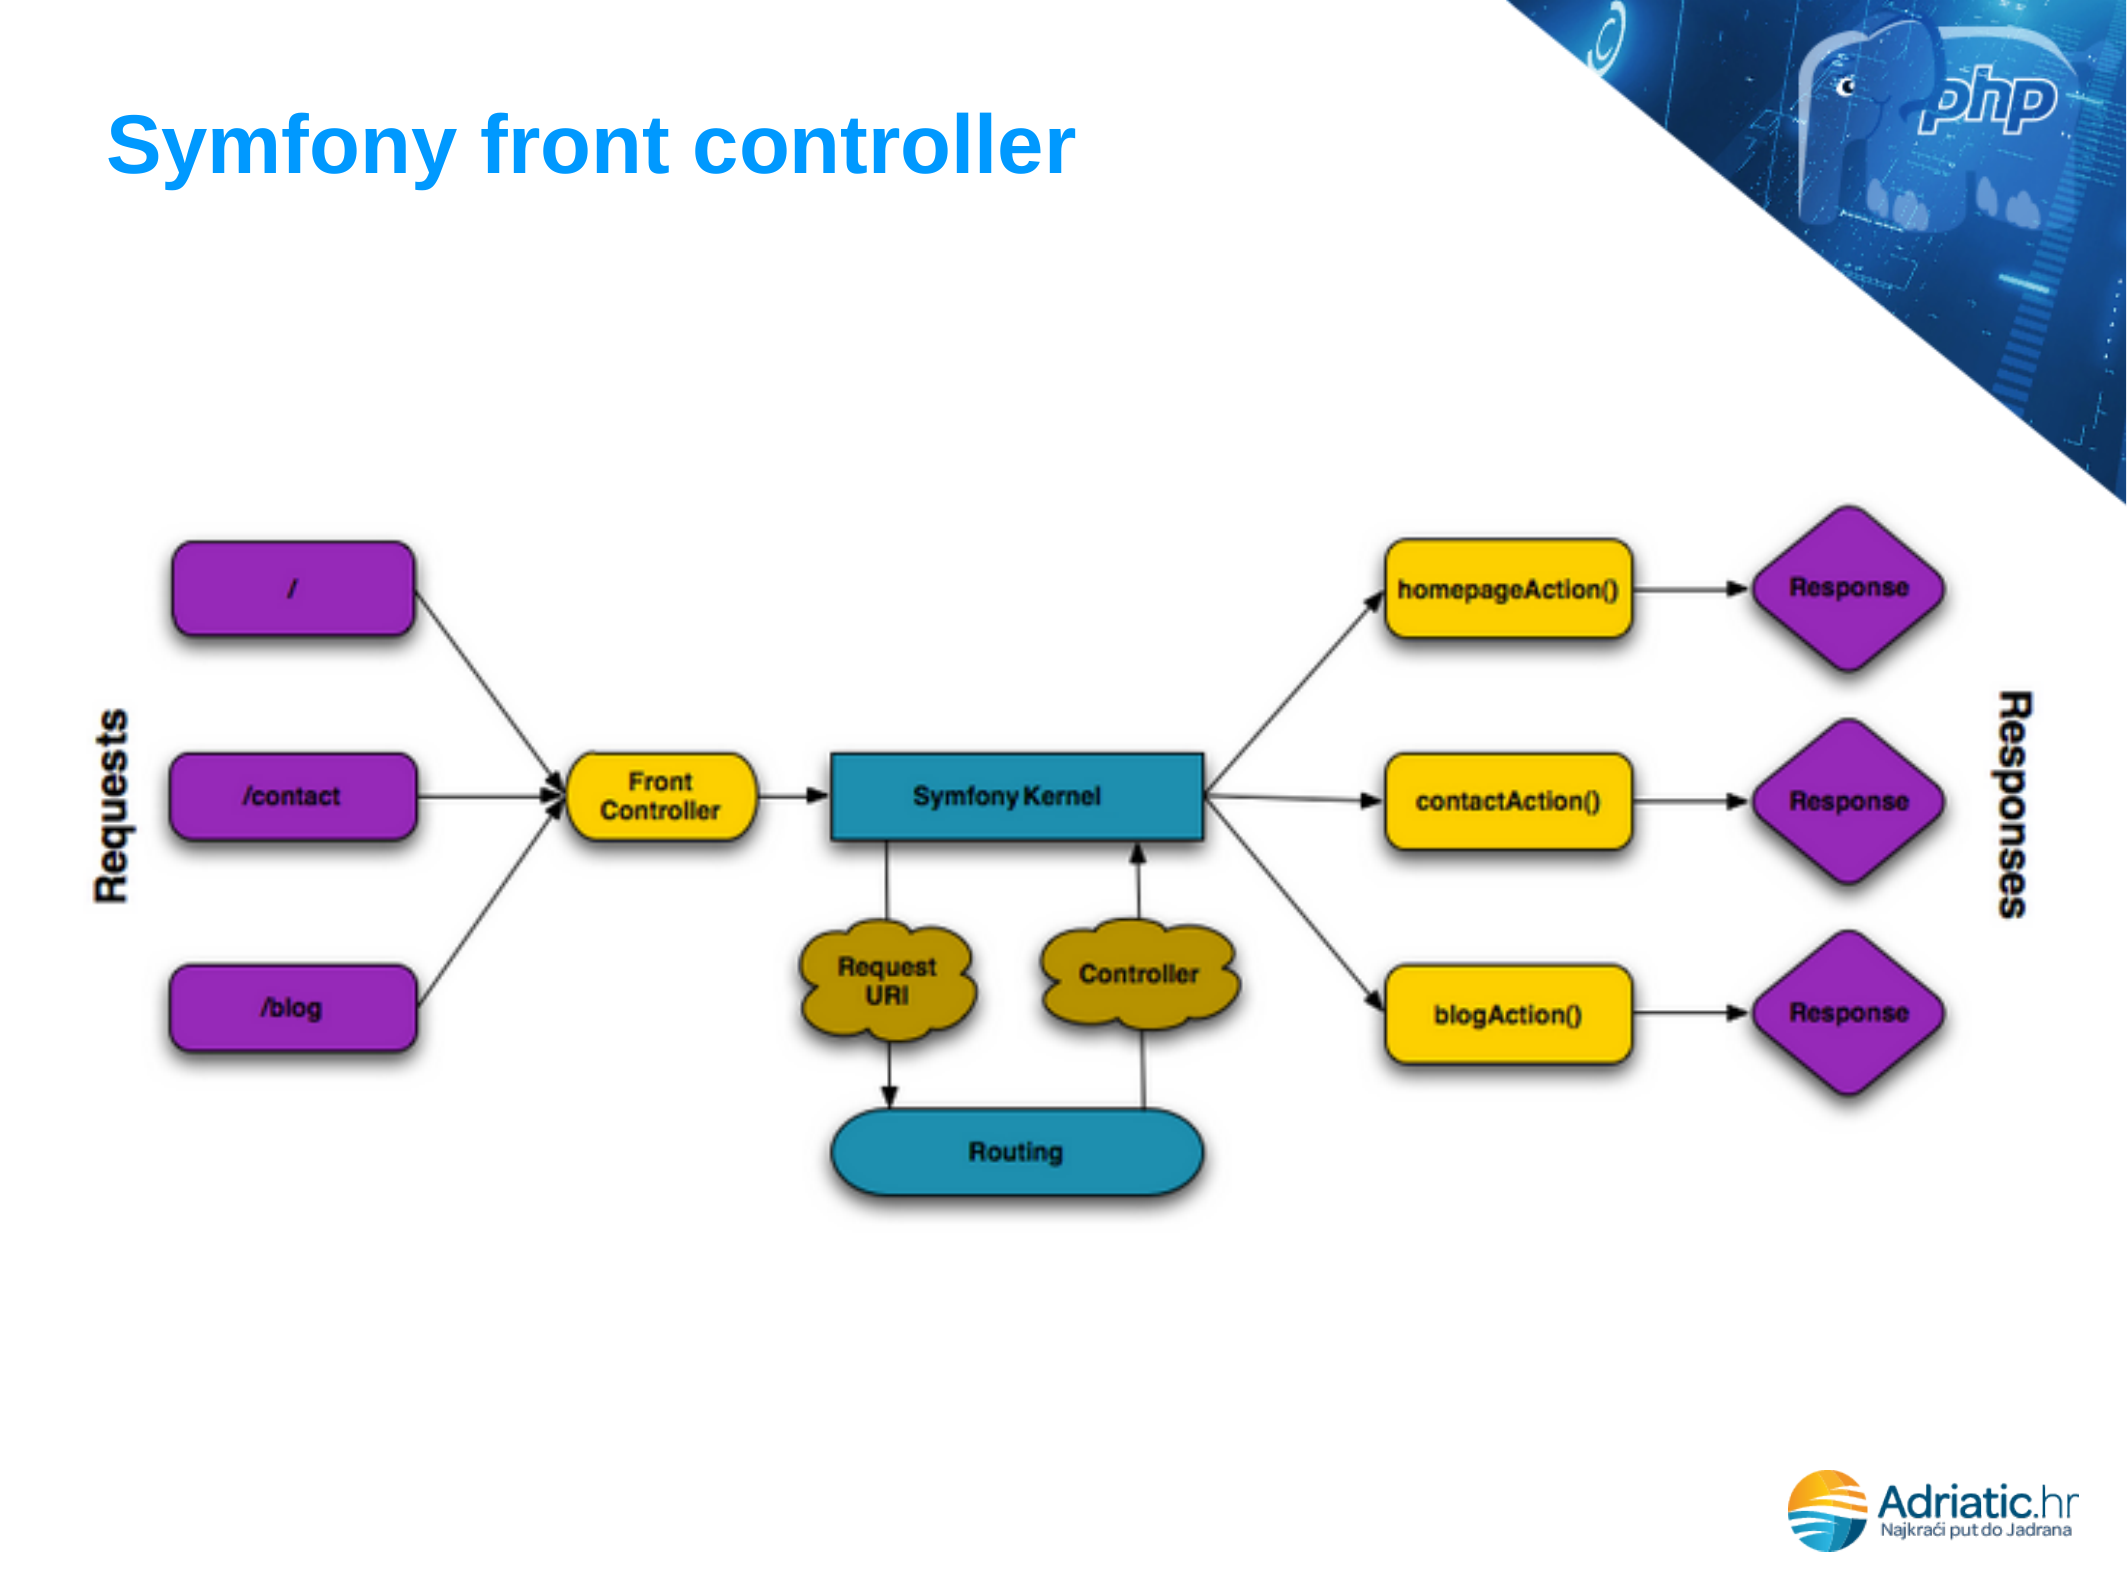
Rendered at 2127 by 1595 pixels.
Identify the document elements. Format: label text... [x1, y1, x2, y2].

title Symfony front controller [106, 70, 1630, 219]
picture [62, 0, 2127, 1253]
picture [1788, 1470, 2079, 1552]
